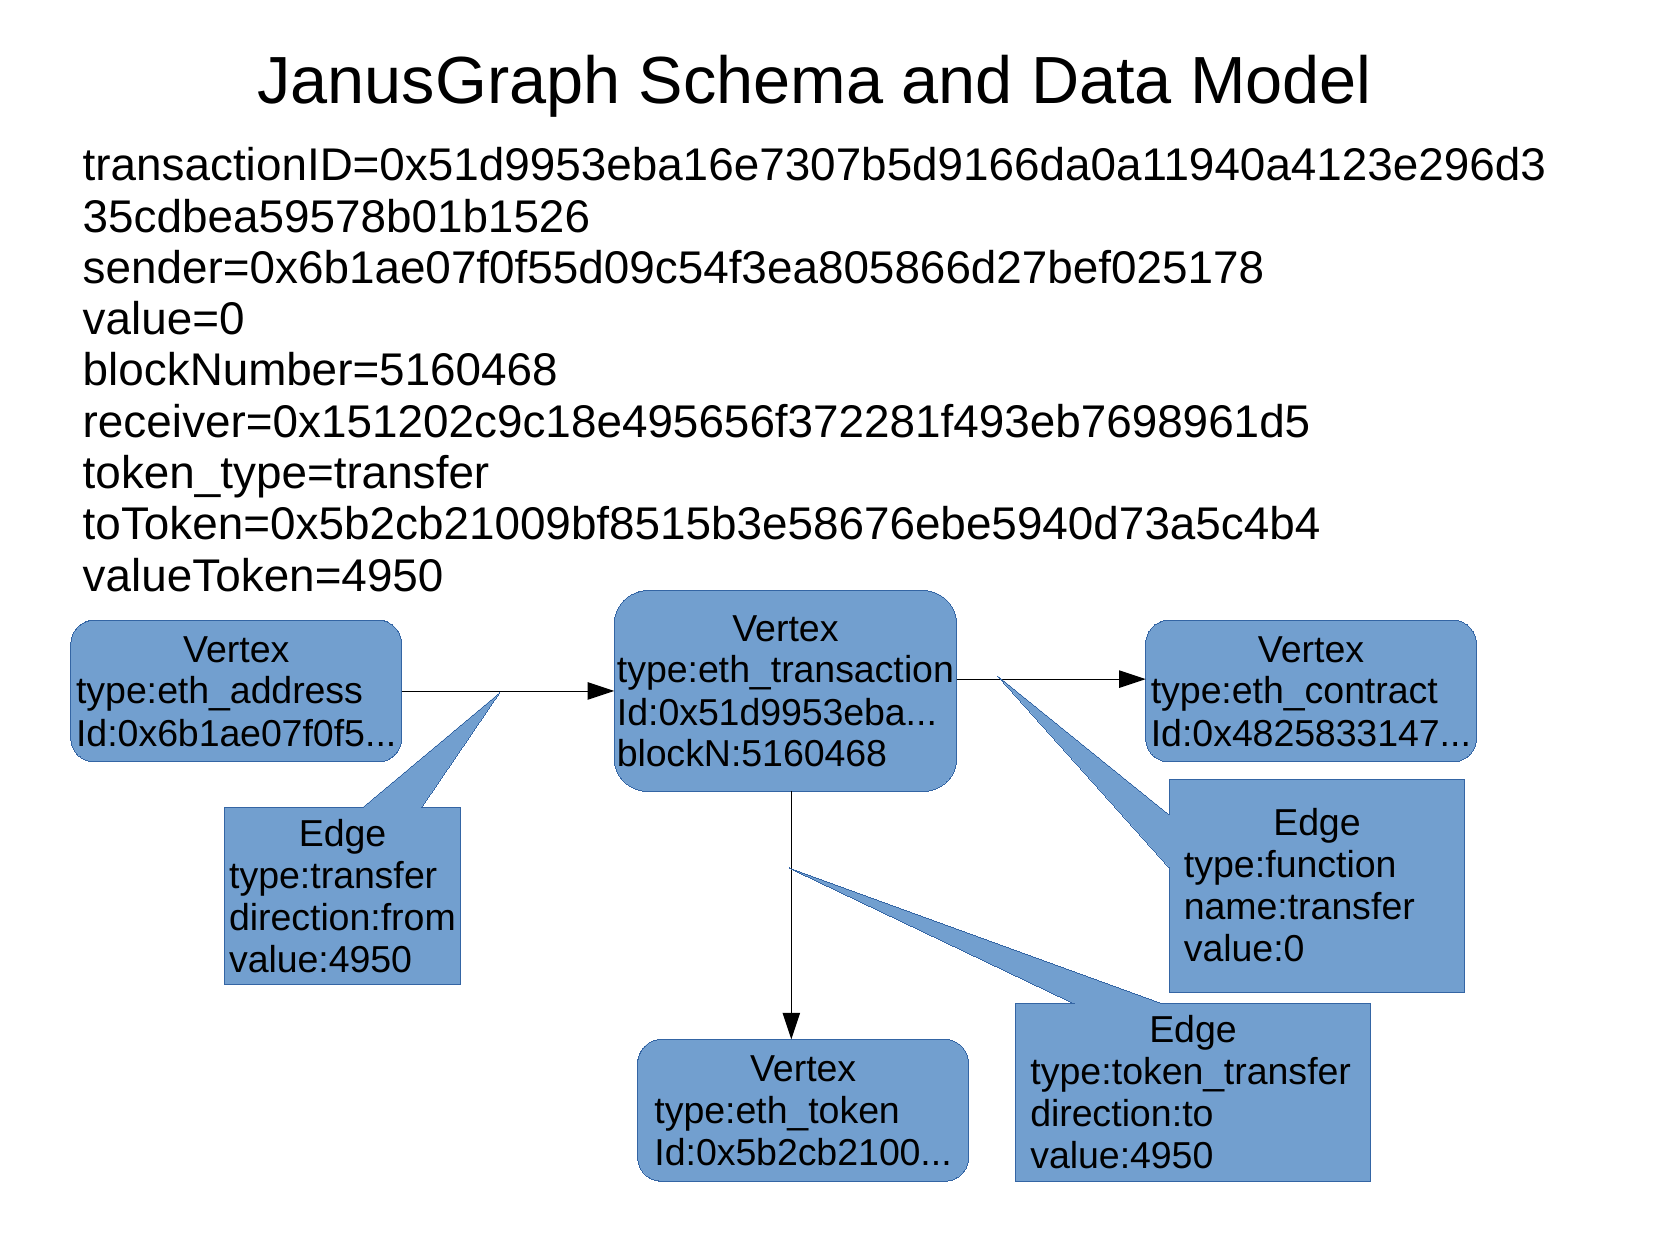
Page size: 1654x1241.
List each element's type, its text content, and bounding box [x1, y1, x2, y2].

text_box Vertex type:eth_contract Id:0x4825833147... [1145, 620, 1477, 762]
text_box Edge type:function name:transfer value:0 [997, 676, 1465, 993]
text_box Vertex type:eth_transaction Id:0x51d9953eba... blockN:5160468 [614, 601, 957, 792]
text_box Vertex type:eth_token Id:0x5b2cb2100... [637, 1039, 969, 1182]
text_box Vertex type:eth_address Id:0x6b1ae07f0f5... [70, 620, 402, 762]
text_box transactionID=0x51d9953eba16e7307b5d9166da0a11940a4123e296d335cdbea59578b01b1526 sender=0x6b1ae07f0f55d09c54f3ea805866d27bef025178 value=0 blockNumber=5160468 receiver=0x151202c9c18e495656f372281f493eb7698961d5 token_type=transfer toToken=0x5b2cb21009bf8515b3e58676ebe5940d73a5c4b4 valueToken=4950 [82, 139, 1571, 601]
text_box JanusGraph Schema and Data Model [118, 43, 1512, 119]
text_box Edge type:token_transfer direction:to value:4950 [789, 867, 1371, 1182]
text_box Edge type:transfer direction:from value:4950 [224, 692, 500, 985]
